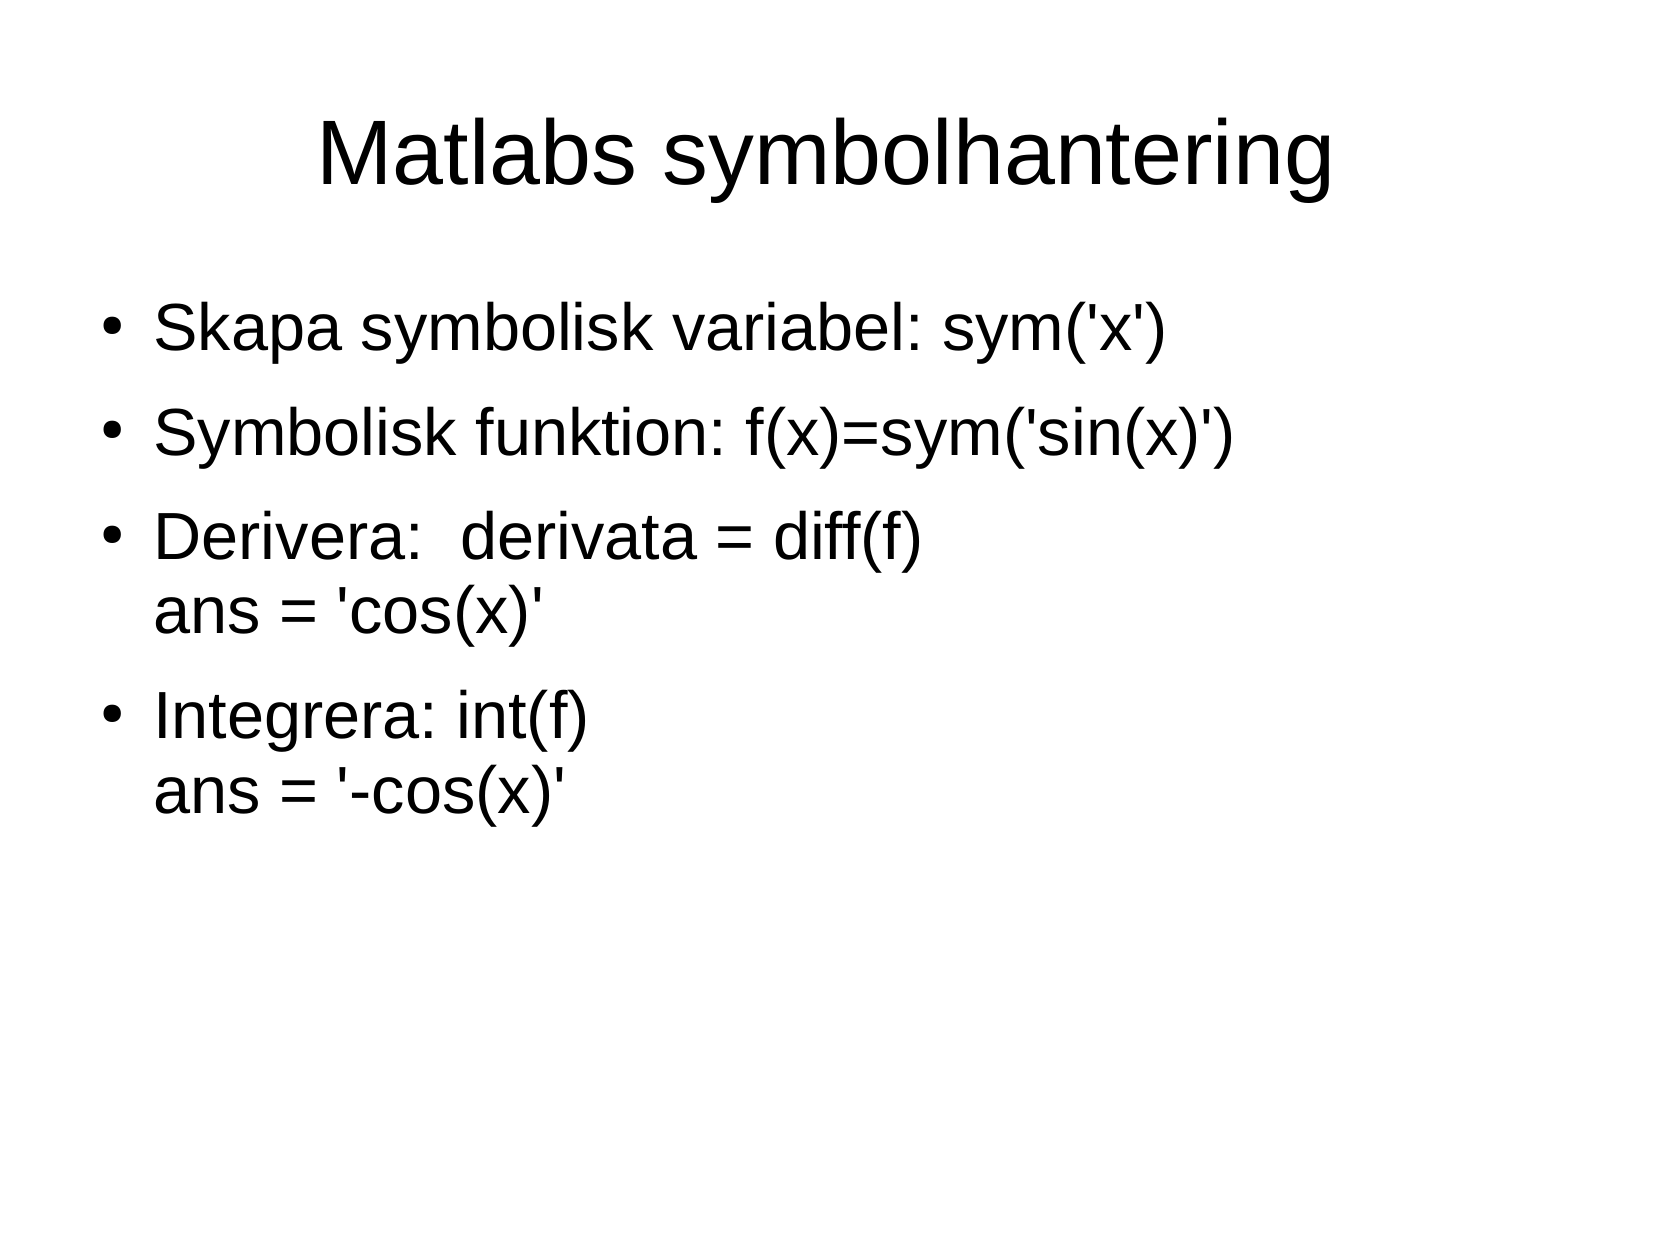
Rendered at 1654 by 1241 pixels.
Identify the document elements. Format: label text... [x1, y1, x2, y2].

list Skapa symbolisk variabel: sym('x') Symbolisk funktion: f(x)=sym('sin(x)') Derivera: derivata = diff(f) ans = 'cos(x)' Integrera: int(f) ans = '-cos(x)' [82, 290, 1571, 1010]
title Matlabs symbolhantering [82, 49, 1571, 257]
